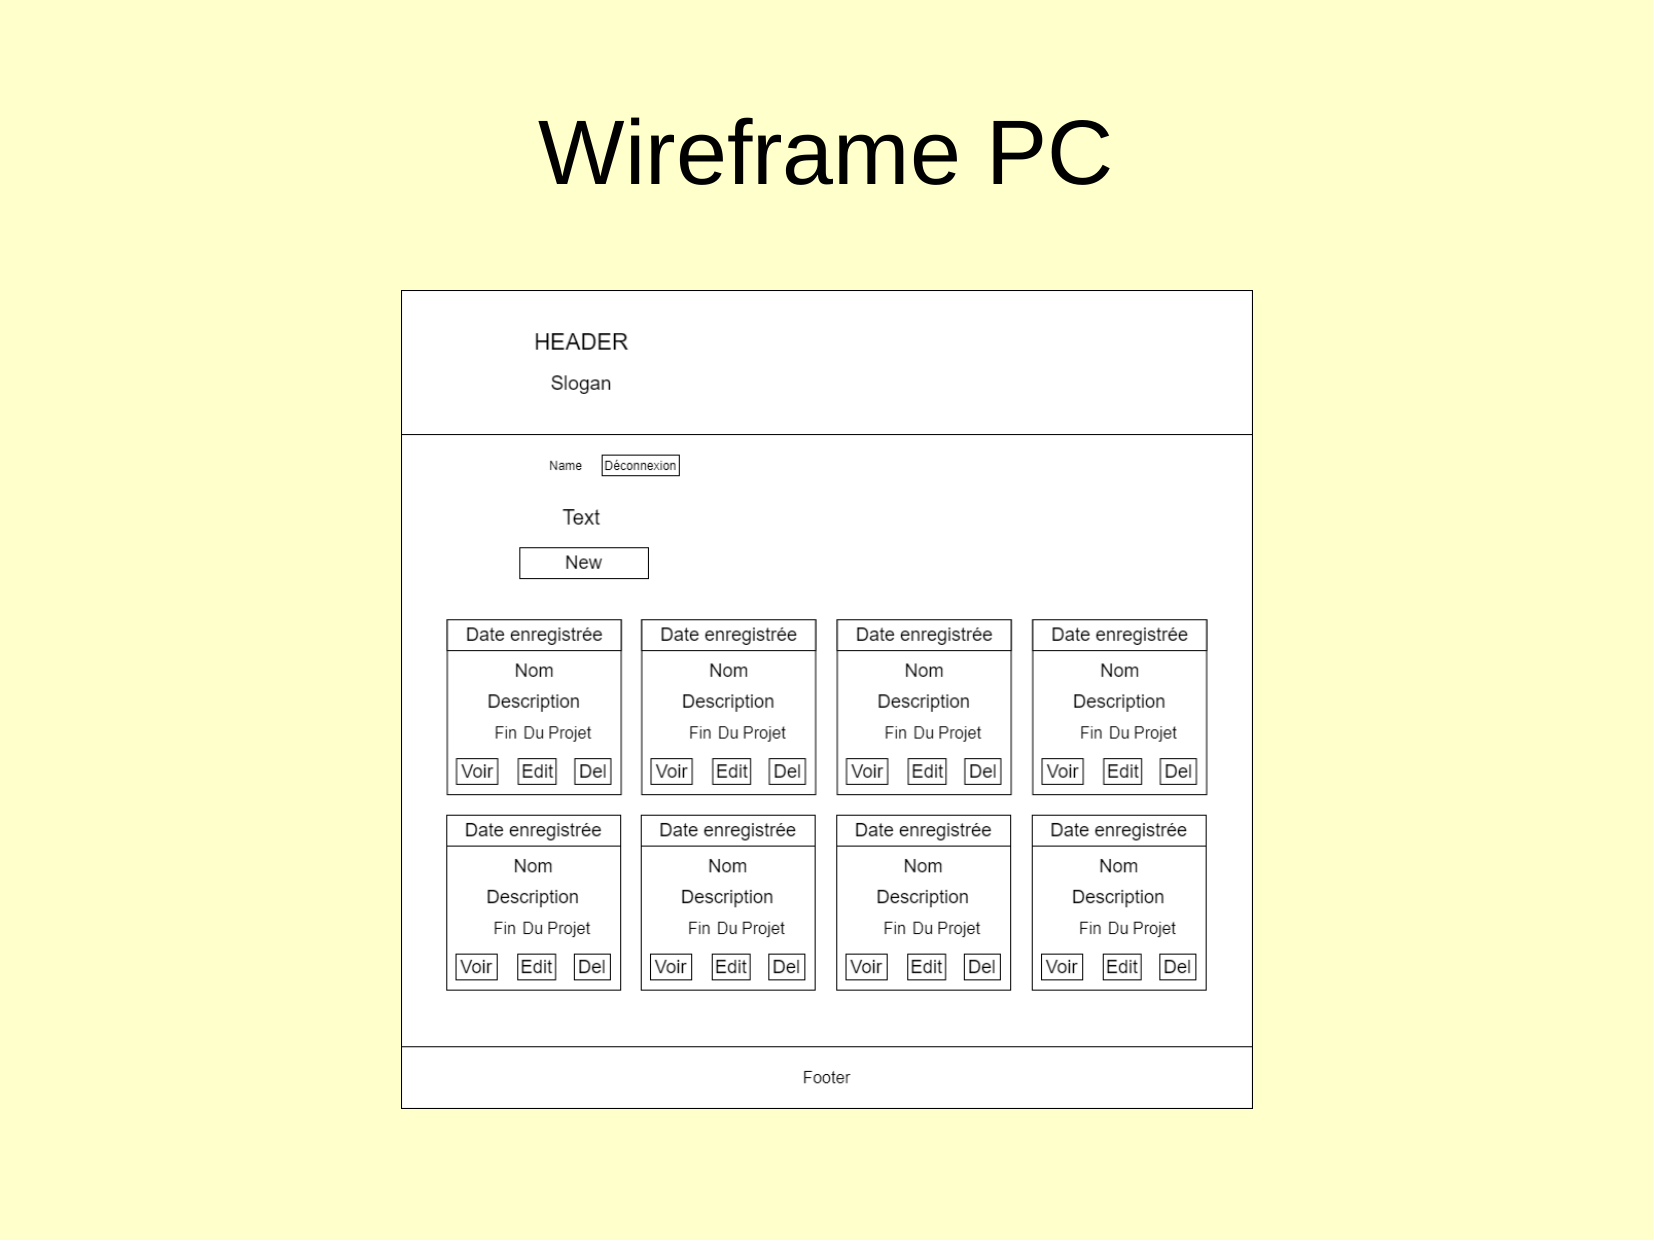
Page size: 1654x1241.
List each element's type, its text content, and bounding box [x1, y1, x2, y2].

picture [401, 290, 1253, 1109]
title Wireframe PC [82, 49, 1571, 257]
